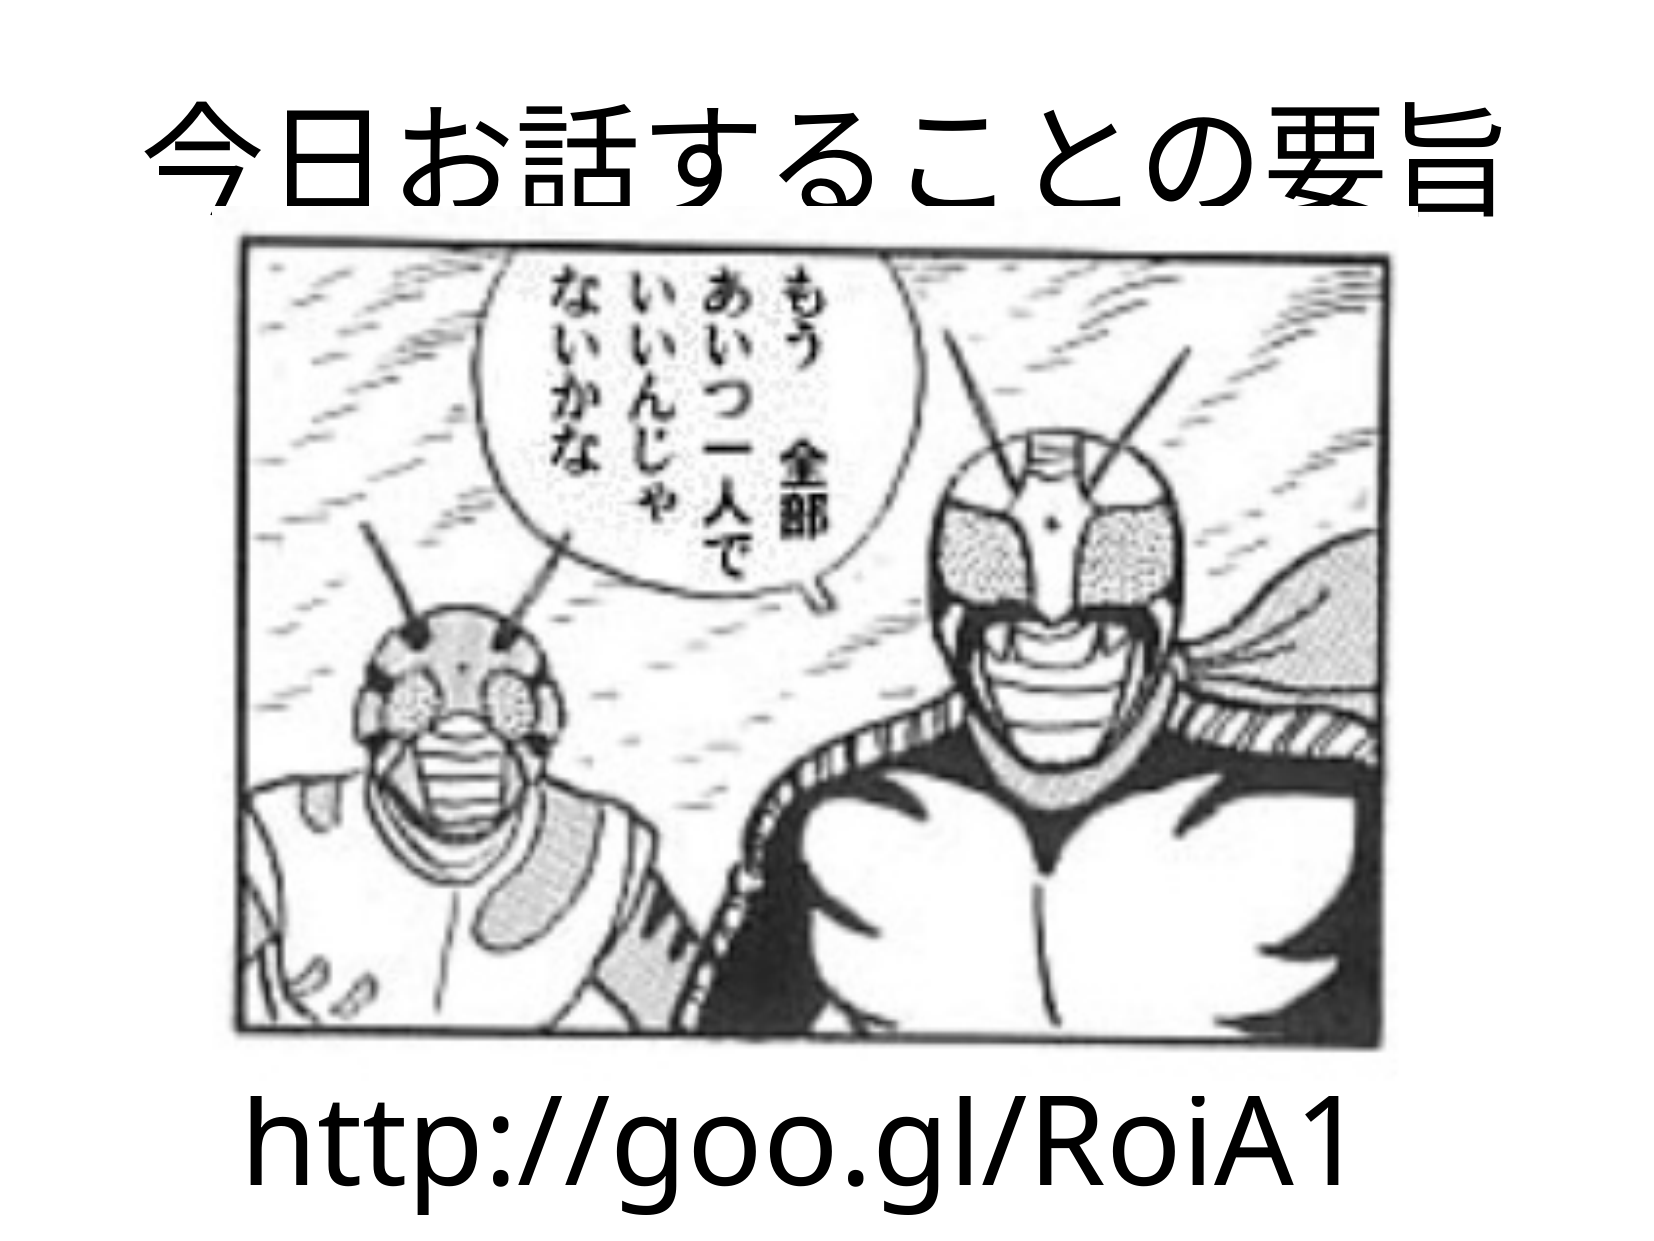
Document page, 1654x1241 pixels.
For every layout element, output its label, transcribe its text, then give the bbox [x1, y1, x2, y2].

title http://goo.gl/RoiA1 [59, 1033, 1548, 1241]
picture [212, 206, 1418, 1096]
title 今日お話することの要旨 [82, 49, 1571, 257]
